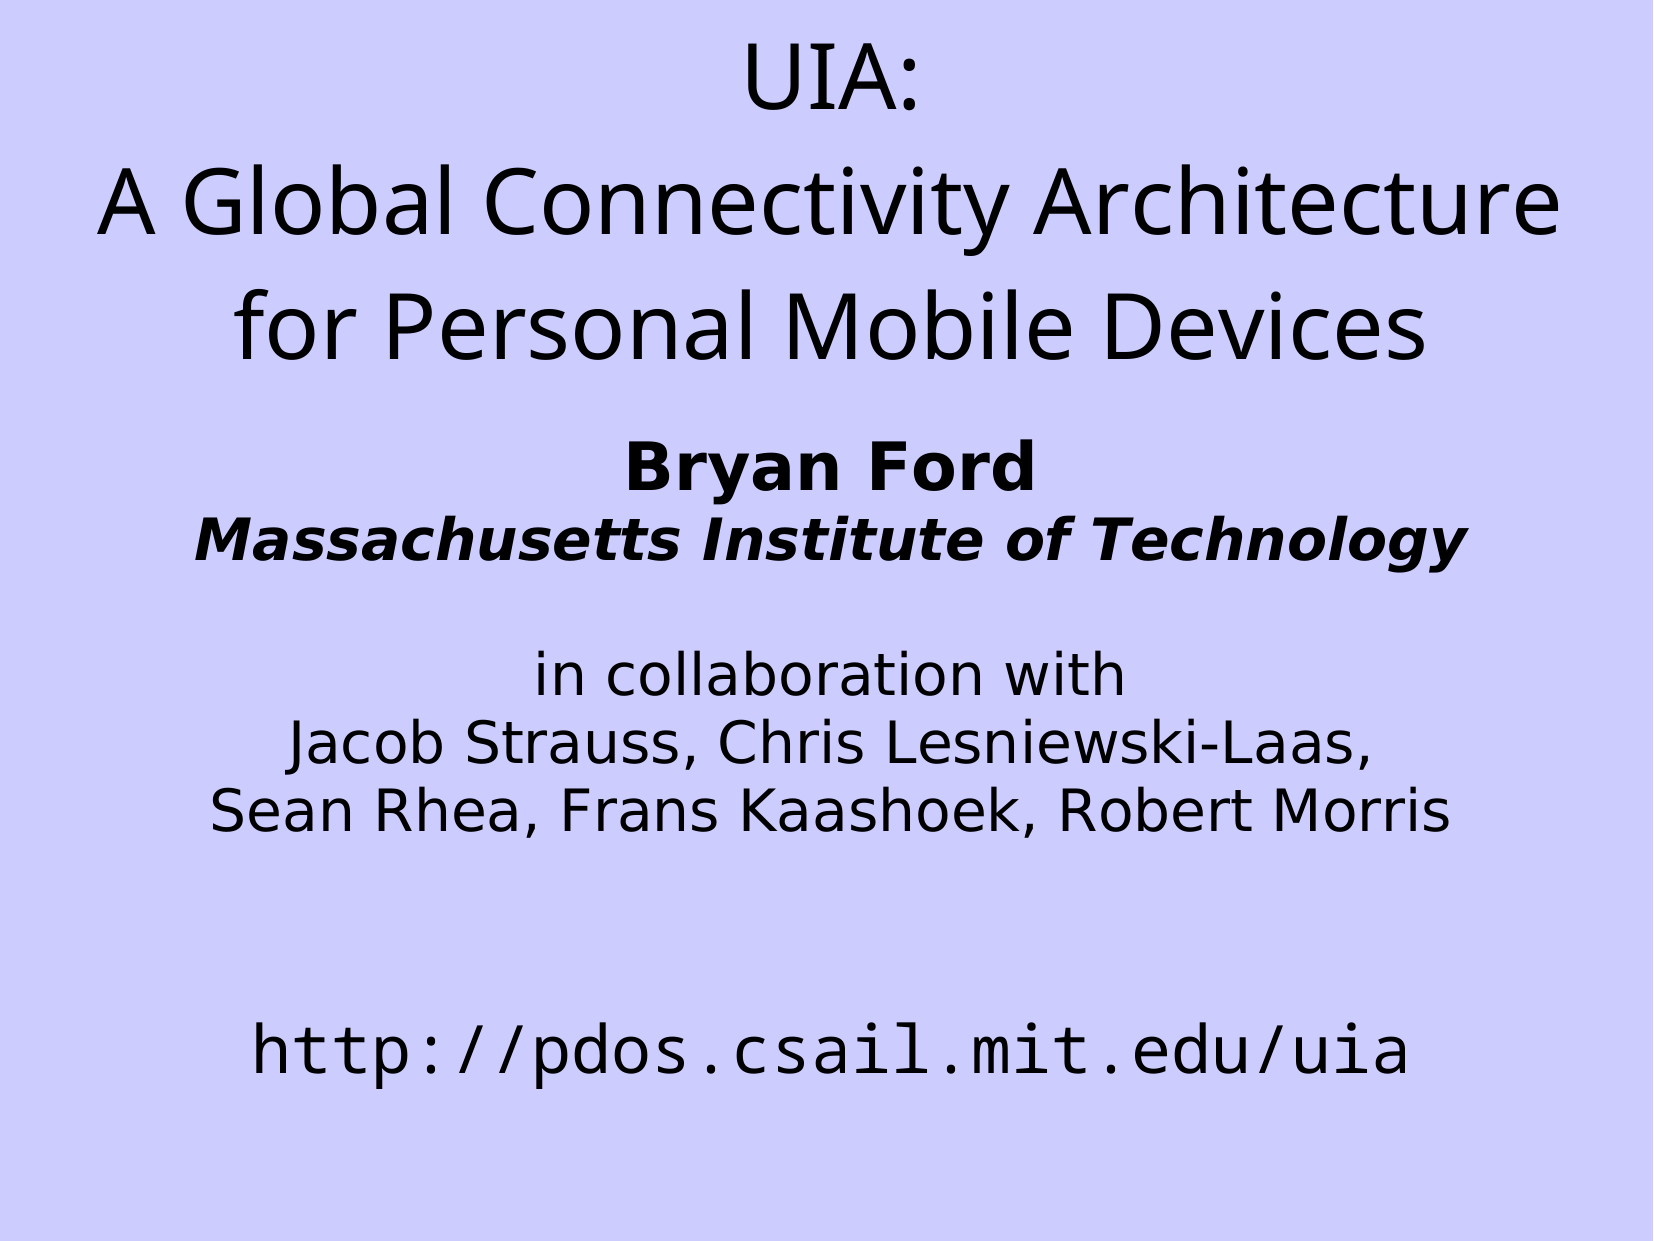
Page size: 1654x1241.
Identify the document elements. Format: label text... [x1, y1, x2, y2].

title UIA: A Global Connectivity Architecture for Personal Mobile Devices [87, 45, 1576, 351]
subtitle Bryan Ford Massachusetts Institute of Technology in collaboration with Jacob Strauss, Chris Lesniewski-Laas, Sean Rhea, Frans Kaashoek, Robert Morris http://pdos.csail.mit.edu/uia [87, 351, 1576, 1171]
